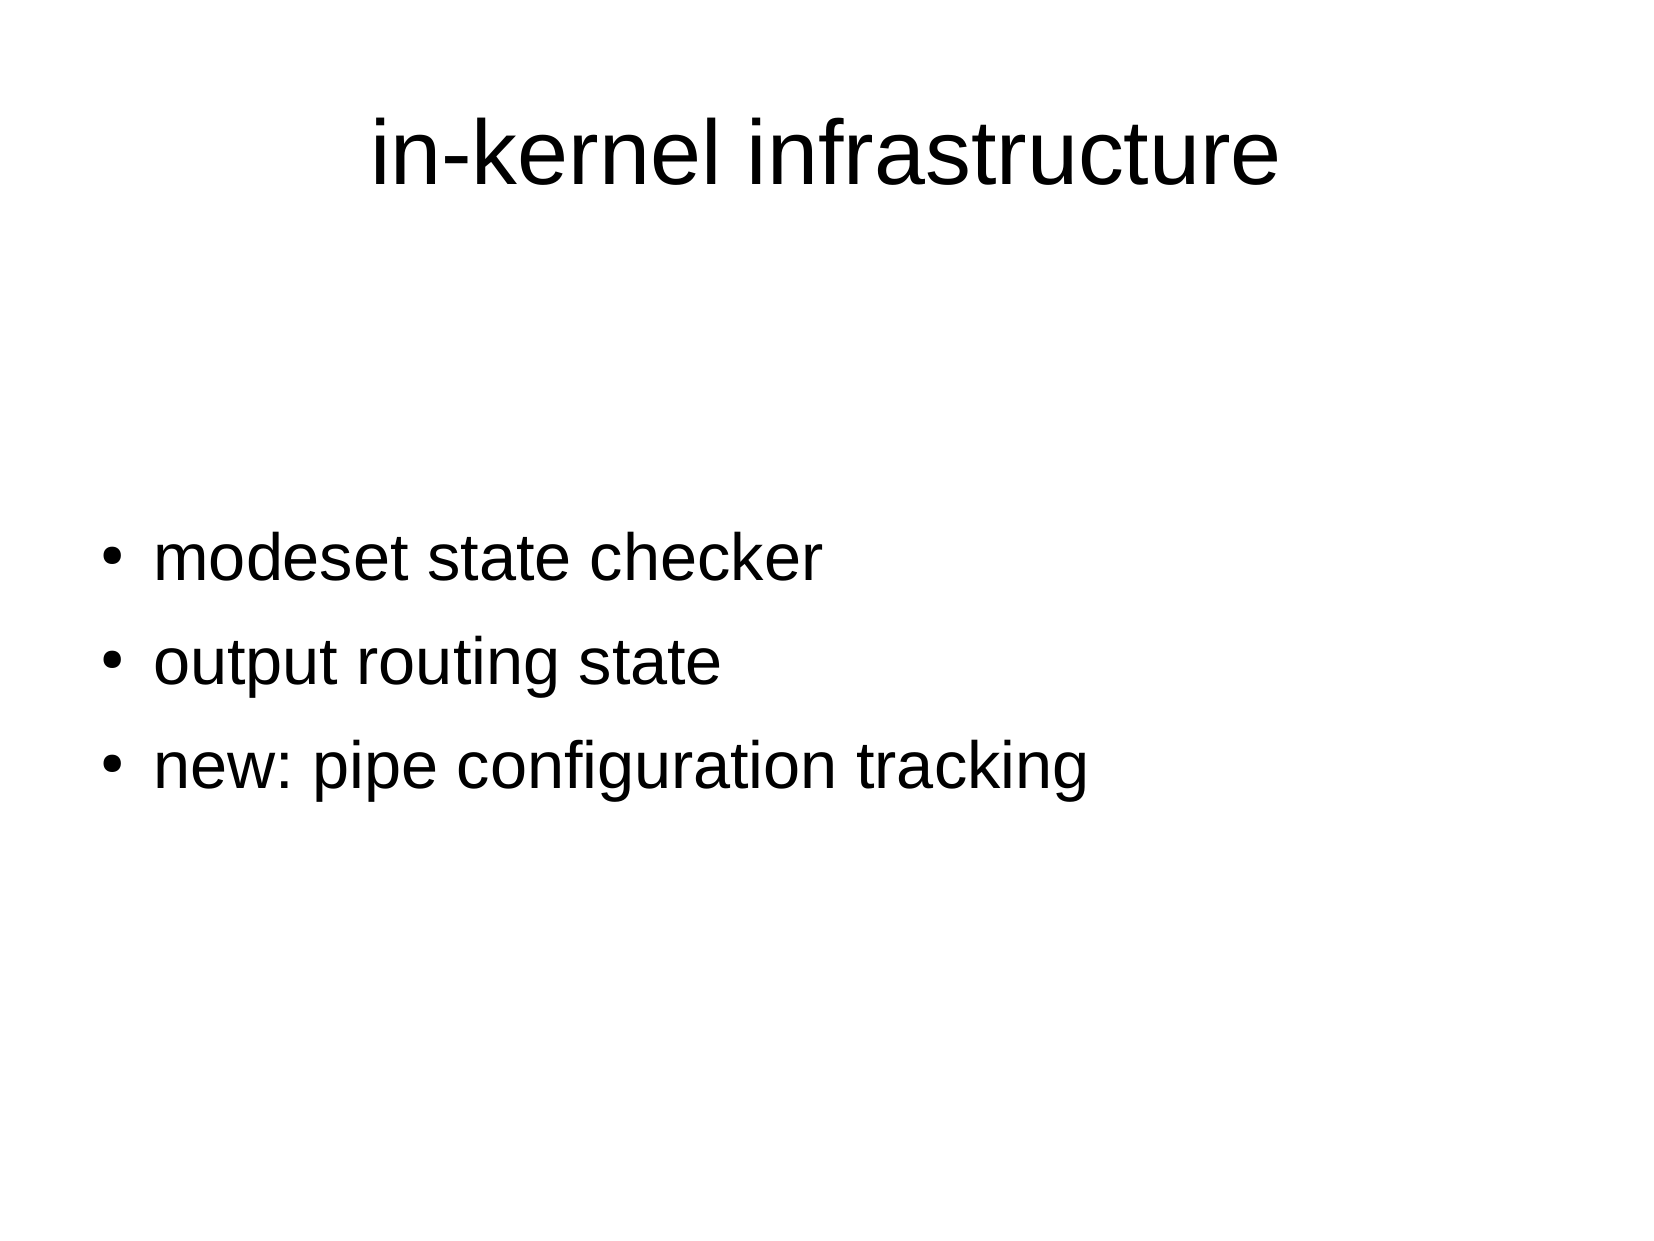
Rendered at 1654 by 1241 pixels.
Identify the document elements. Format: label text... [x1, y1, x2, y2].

title in-kernel infrastructure [82, 49, 1571, 257]
list modeset state checker output routing state new: pipe configuration tracking [82, 519, 1571, 1109]
